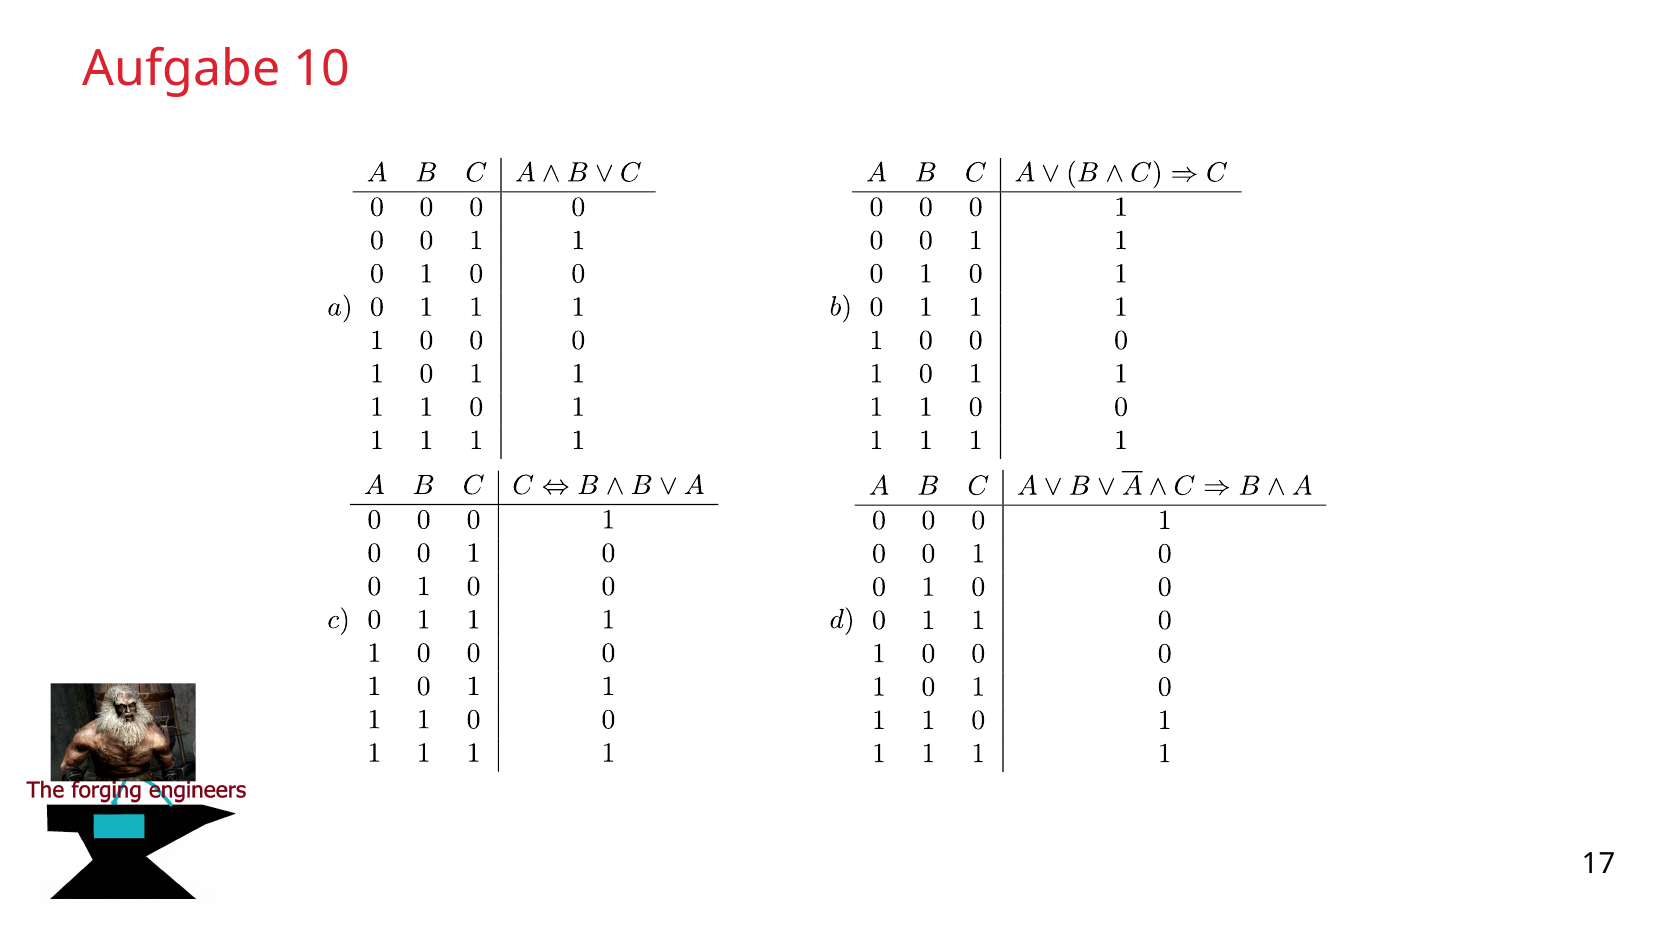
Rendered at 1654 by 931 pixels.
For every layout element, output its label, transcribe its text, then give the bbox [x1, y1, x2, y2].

picture [327, 158, 1327, 773]
title Aufgabe 10 [82, 37, 1571, 95]
picture [17, 679, 254, 916]
